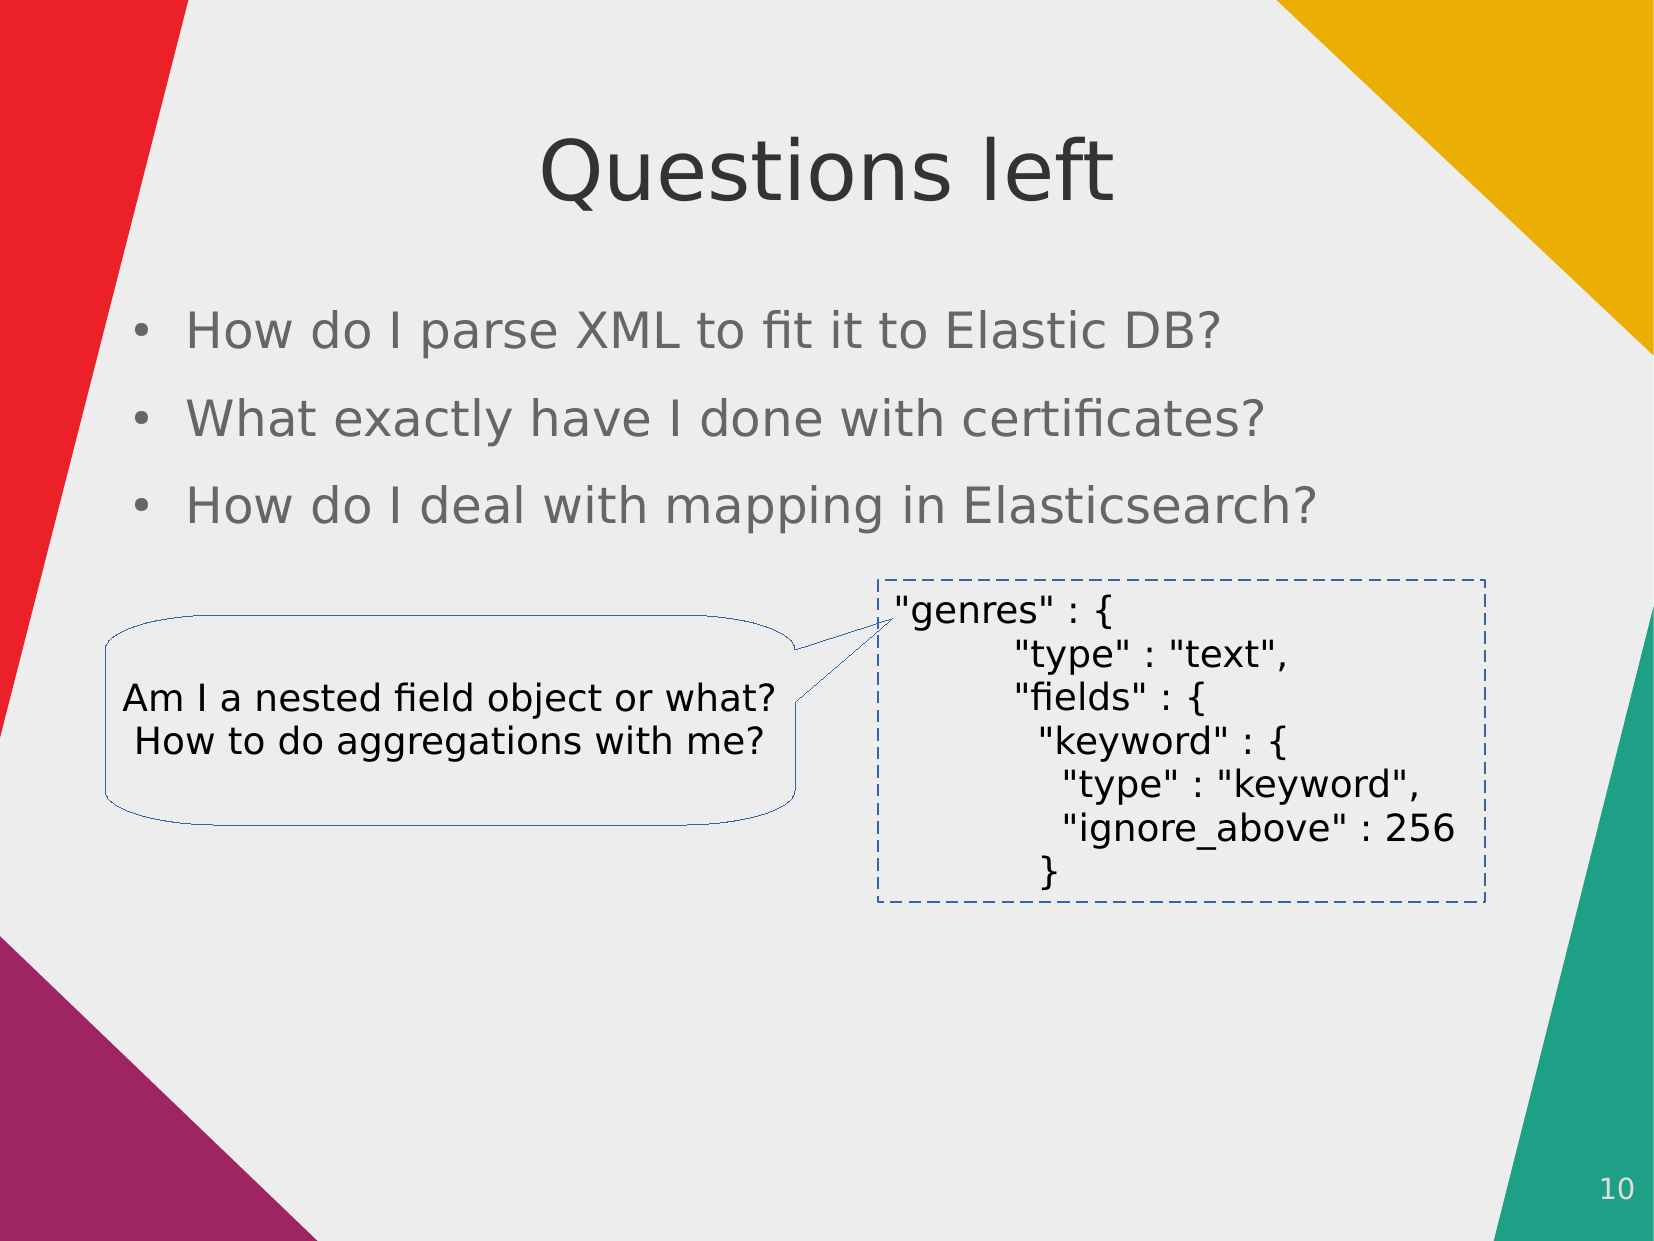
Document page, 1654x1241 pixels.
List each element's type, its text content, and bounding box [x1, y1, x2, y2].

list How do I parse XML to fit it to Elastic DB? What exactly have I done with certificates? How do I deal with mapping in Elasticsearch? [114, 302, 1539, 1033]
title Questions left [114, 73, 1539, 271]
text_box Am I a nested field object or what? How to do aggregations with me? [105, 615, 893, 826]
text_box "genres" : { "type" : "text", "fields" : { "keyword" : { "type" : "keyword", "ignore_above" : 256 } [877, 580, 1486, 902]
